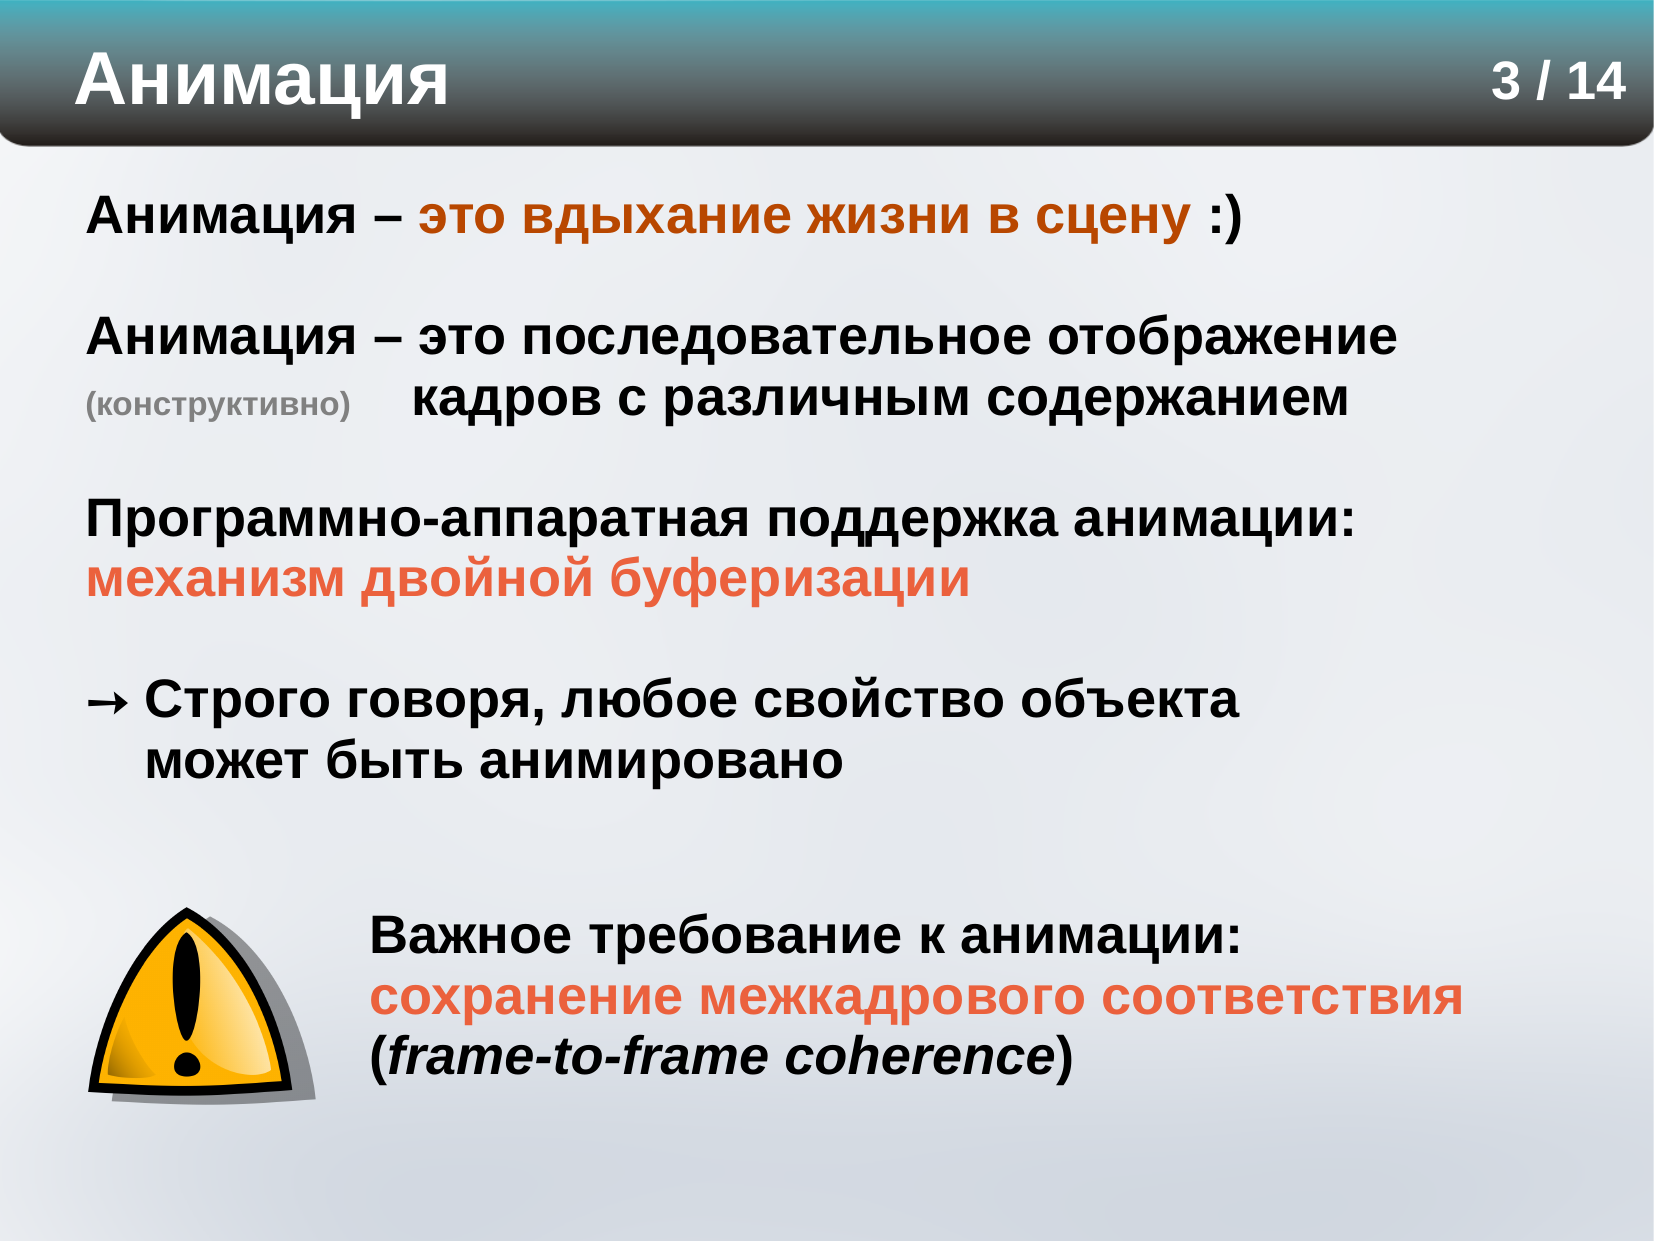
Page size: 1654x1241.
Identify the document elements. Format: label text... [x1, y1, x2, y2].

picture [0, 0, 1654, 1241]
text_box <номер> / 14 [1476, 42, 1654, 179]
text_box Важное требование к анимации: сохранение межкадрового соответствия (frame-to-frame coherence) [354, 897, 1595, 1095]
text_box Анимация – это вдыхание жизни в сцену :) Анимация – это последовательное отображение (конструктивно) кадров с различным содержанием Программно-аппаратная поддержка анимации: механизм двойной буферизации Строго говоря, любое свойство объекта может быть анимировано [70, 177, 1506, 798]
text_box Анимация [59, 29, 916, 129]
